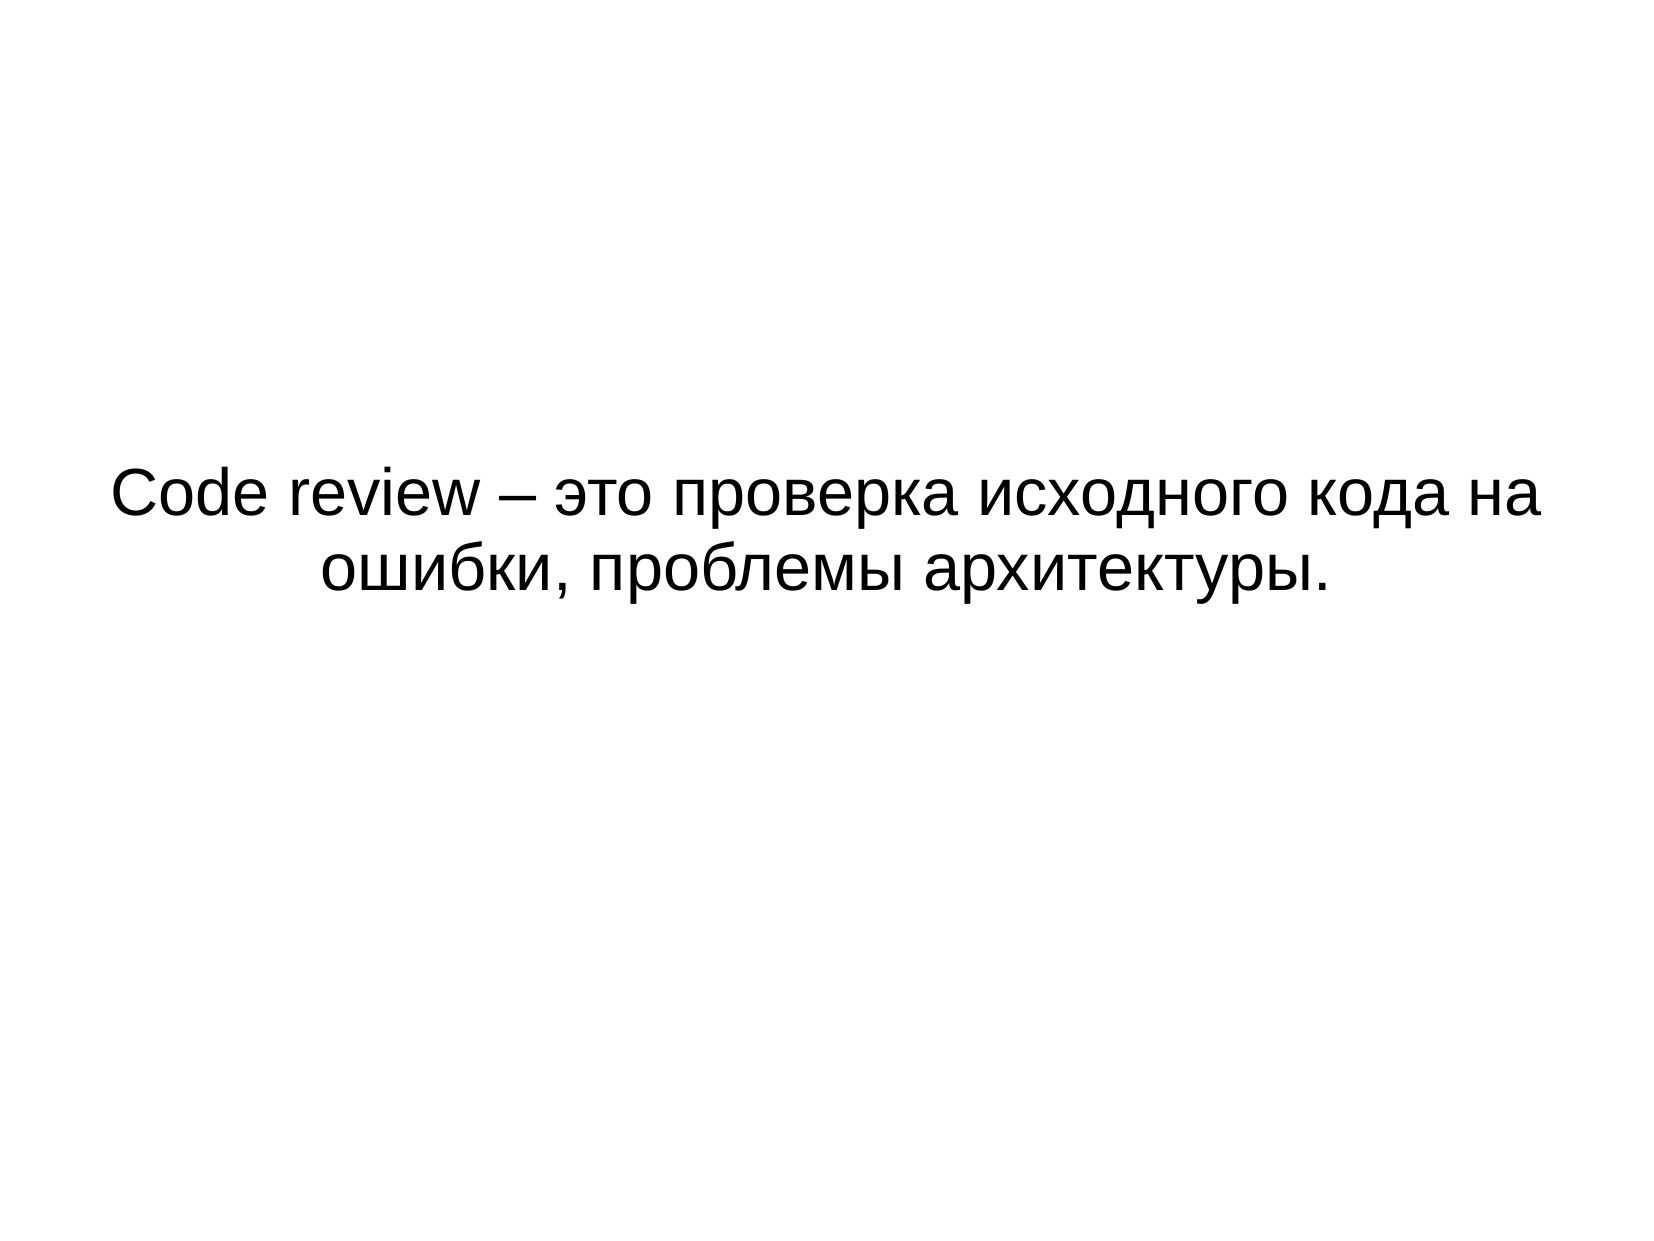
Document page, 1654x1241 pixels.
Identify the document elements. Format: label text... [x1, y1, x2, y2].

subtitle Code review – это проверка исходного кода на ошибки, проблемы архитектуры. [82, 49, 1571, 1010]
